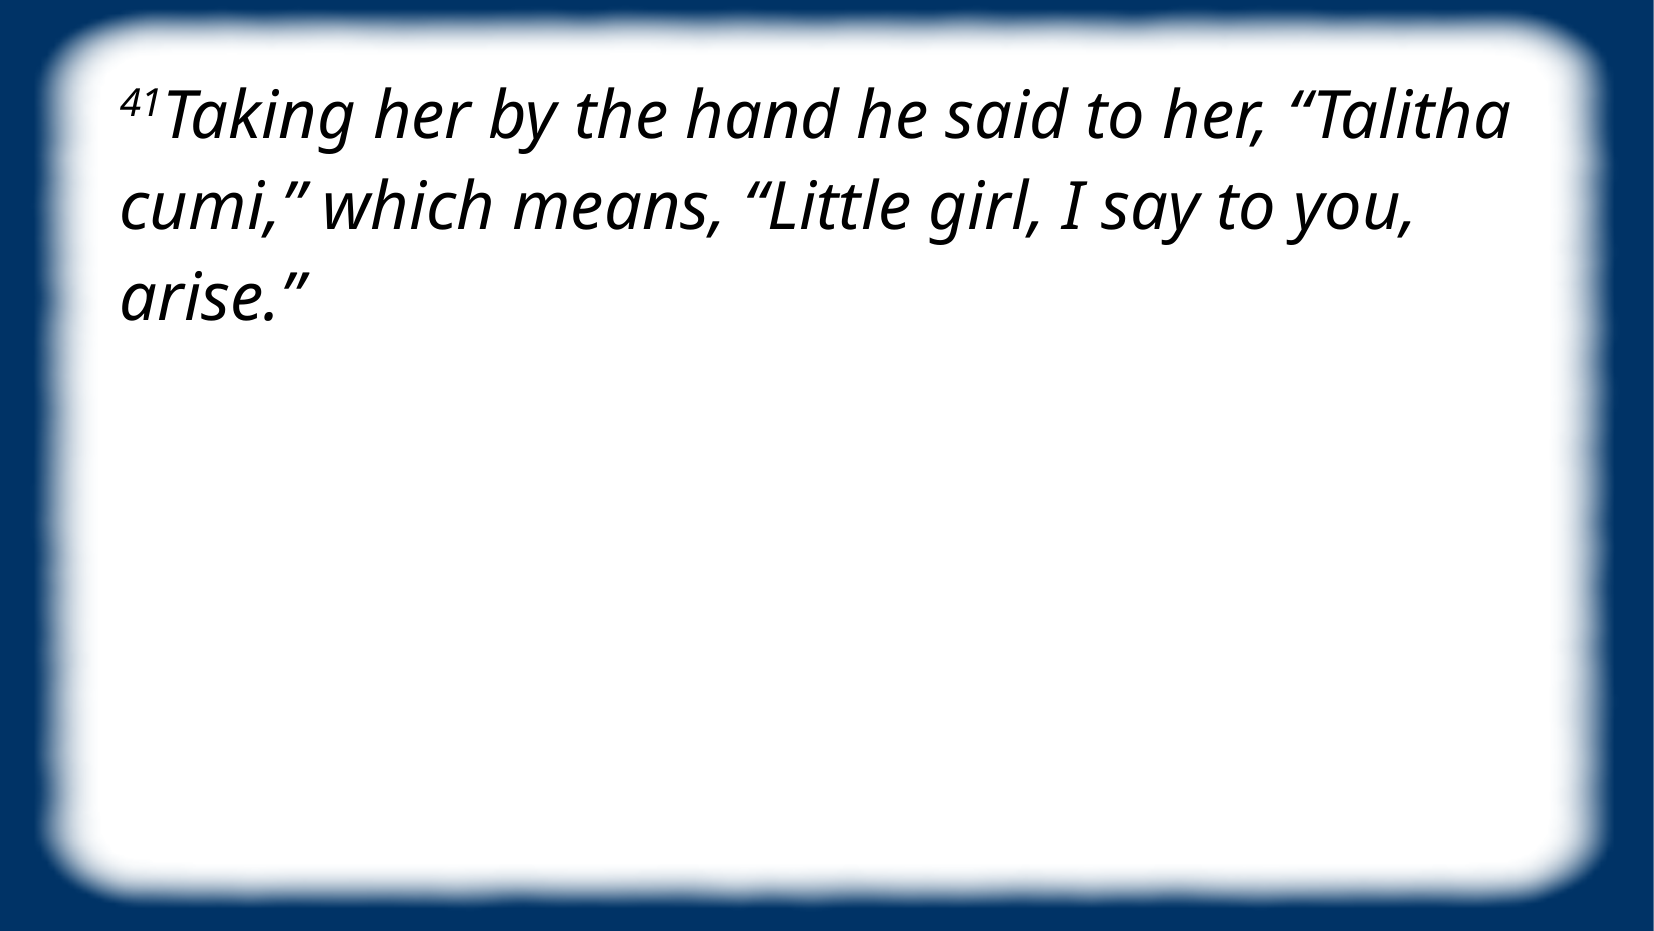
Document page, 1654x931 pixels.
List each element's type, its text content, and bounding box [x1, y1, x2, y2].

picture [0, 0, 1654, 931]
text_box 41Taking her by the hand he said to her, “Talitha cumi,” which means, “Little girl, I say to you, arise.” [105, 60, 1546, 342]
